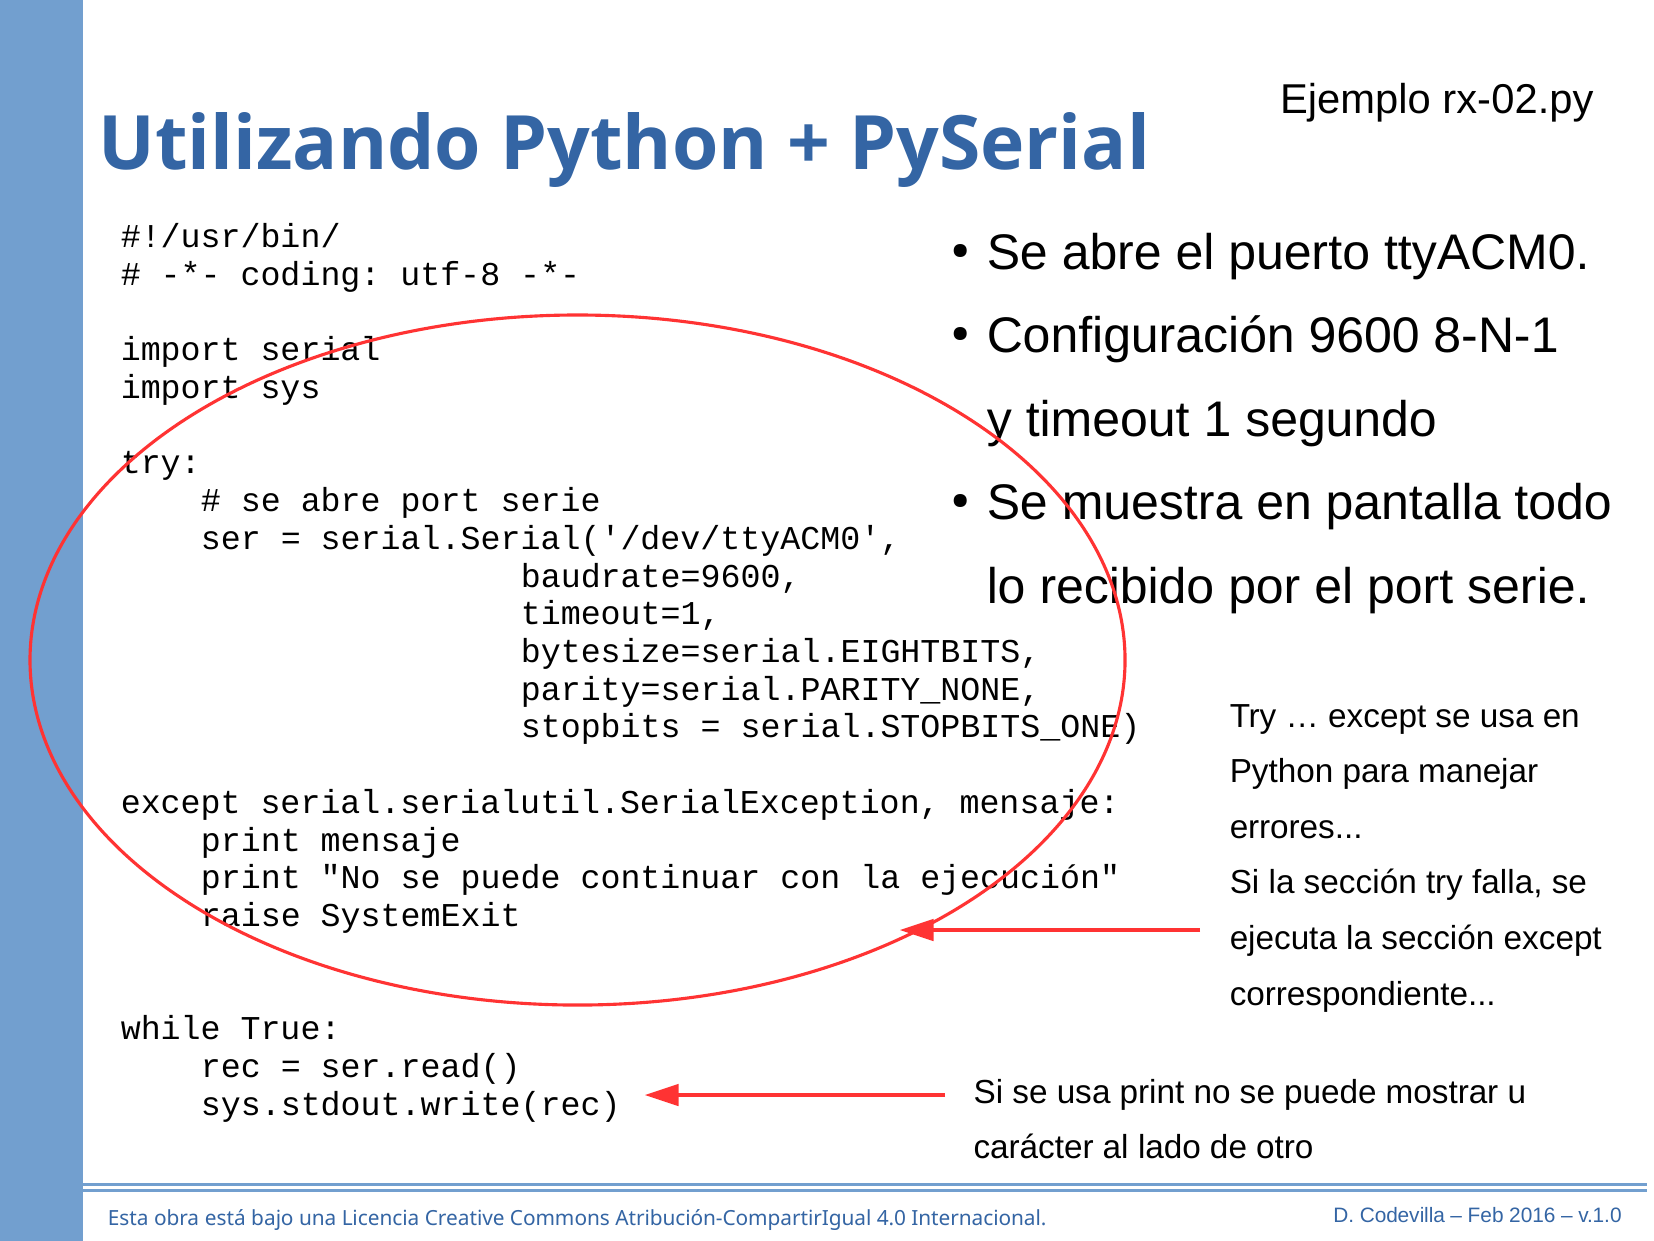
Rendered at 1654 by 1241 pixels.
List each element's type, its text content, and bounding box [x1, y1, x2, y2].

text_box #!/usr/bin/ # -*- coding: utf-8 -*- import serial import sys try: # se abre port serie ser = serial.Serial('/dev/ttyACM0', baudrate=9600, timeout=1, bytesize=serial.EIGHTBITS, parity=serial.PARITY_NONE, stopbits = serial.STOPBITS_ONE) except serial.serialutil.SerialException, mensaje: print mensaje print "No se puede continuar con la ejecución" raise SystemExit while True: rec = ser.read() sys.stdout.write(rec) [106, 317, 1123, 1003]
text_box Ejemplo rx-02.py [1230, 45, 1621, 107]
text_box #!/usr/bin/ # -*- coding: utf-8 -*- import serial import sys try: # se abre port serie ser = serial.Serial('/dev/ttyACM0', baudrate=9600, timeout=1, bytesize=serial.EIGHTBITS, parity=serial.PARITY_NONE, stopbits = serial.STOPBITS_ONE) except serial.serialutil.SerialException, mensaje: print mensaje print "No se puede continuar con la ejecución" raise SystemExit while True: rec = ser.read() sys.stdout.write(rec) [106, 212, 936, 481]
text_box Se abre el puerto ttyACM0. Configuración 9600 8-N-1 y timeout 1 segundo Se muestra en pantalla todo lo recibido por el port serie. [936, 402, 1114, 598]
text_box Utilizando Python + PySerial [83, 30, 1641, 134]
text_box #!/usr/bin/ # -*- coding: utf-8 -*- import serial import sys try: # se abre port serie ser = serial.Serial('/dev/ttyACM0', baudrate=9600, timeout=1, bytesize=serial.EIGHTBITS, parity=serial.PARITY_NONE, stopbits = serial.STOPBITS_ONE) except serial.serialutil.SerialException, mensaje: print mensaje print "No se puede continuar con la ejecución" raise SystemExit while True: rec = ser.read() sys.stdout.write(rec) [106, 598, 1588, 1151]
text_box Si se usa print no se puede mostrar u carácter al lado de otro [958, 1047, 1546, 1156]
text_box Se abre el puerto ttyACM0. Configuración 9600 8-N-1 y timeout 1 segundo Se muestra en pantalla todo lo recibido por el port serie. [936, 188, 1642, 598]
text_box Try … except se usa en Python para manejar errores... Si la sección try falla, se ejecuta la sección except correspondiente... [1215, 671, 1621, 1006]
